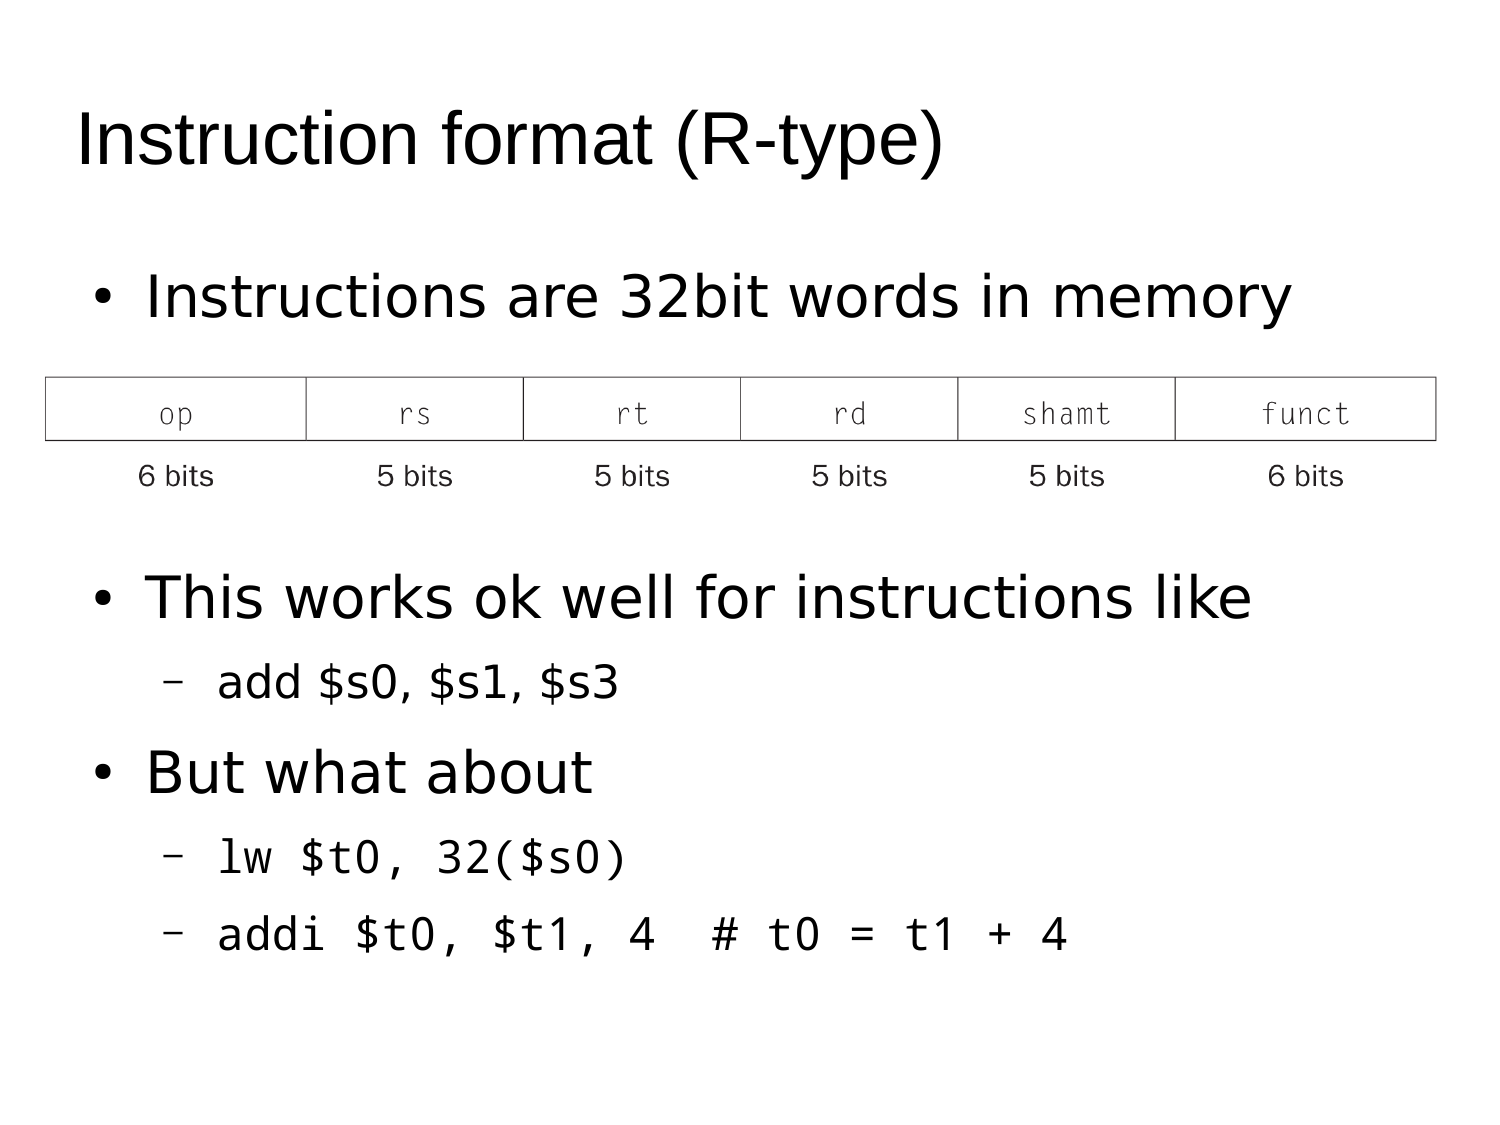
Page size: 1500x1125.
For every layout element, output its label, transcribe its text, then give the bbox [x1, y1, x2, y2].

picture [30, 359, 1456, 506]
title Instruction format (R-type) [75, 44, 1425, 233]
list Instructions are 32bit words in memory This works ok well for instructions like add $s0, $s1, $s3 But what about lw $t0, 32($s0) addi $t0, $t1, 4 # t0 = t1 + 4 [75, 506, 1425, 1021]
list Instructions are 32bit words in memory This works ok well for instructions like add $s0, $s1, $s3 But what about lw $t0, 32($s0) addi $t0, $t1, 4 # t0 = t1 + 4 [75, 263, 1425, 359]
